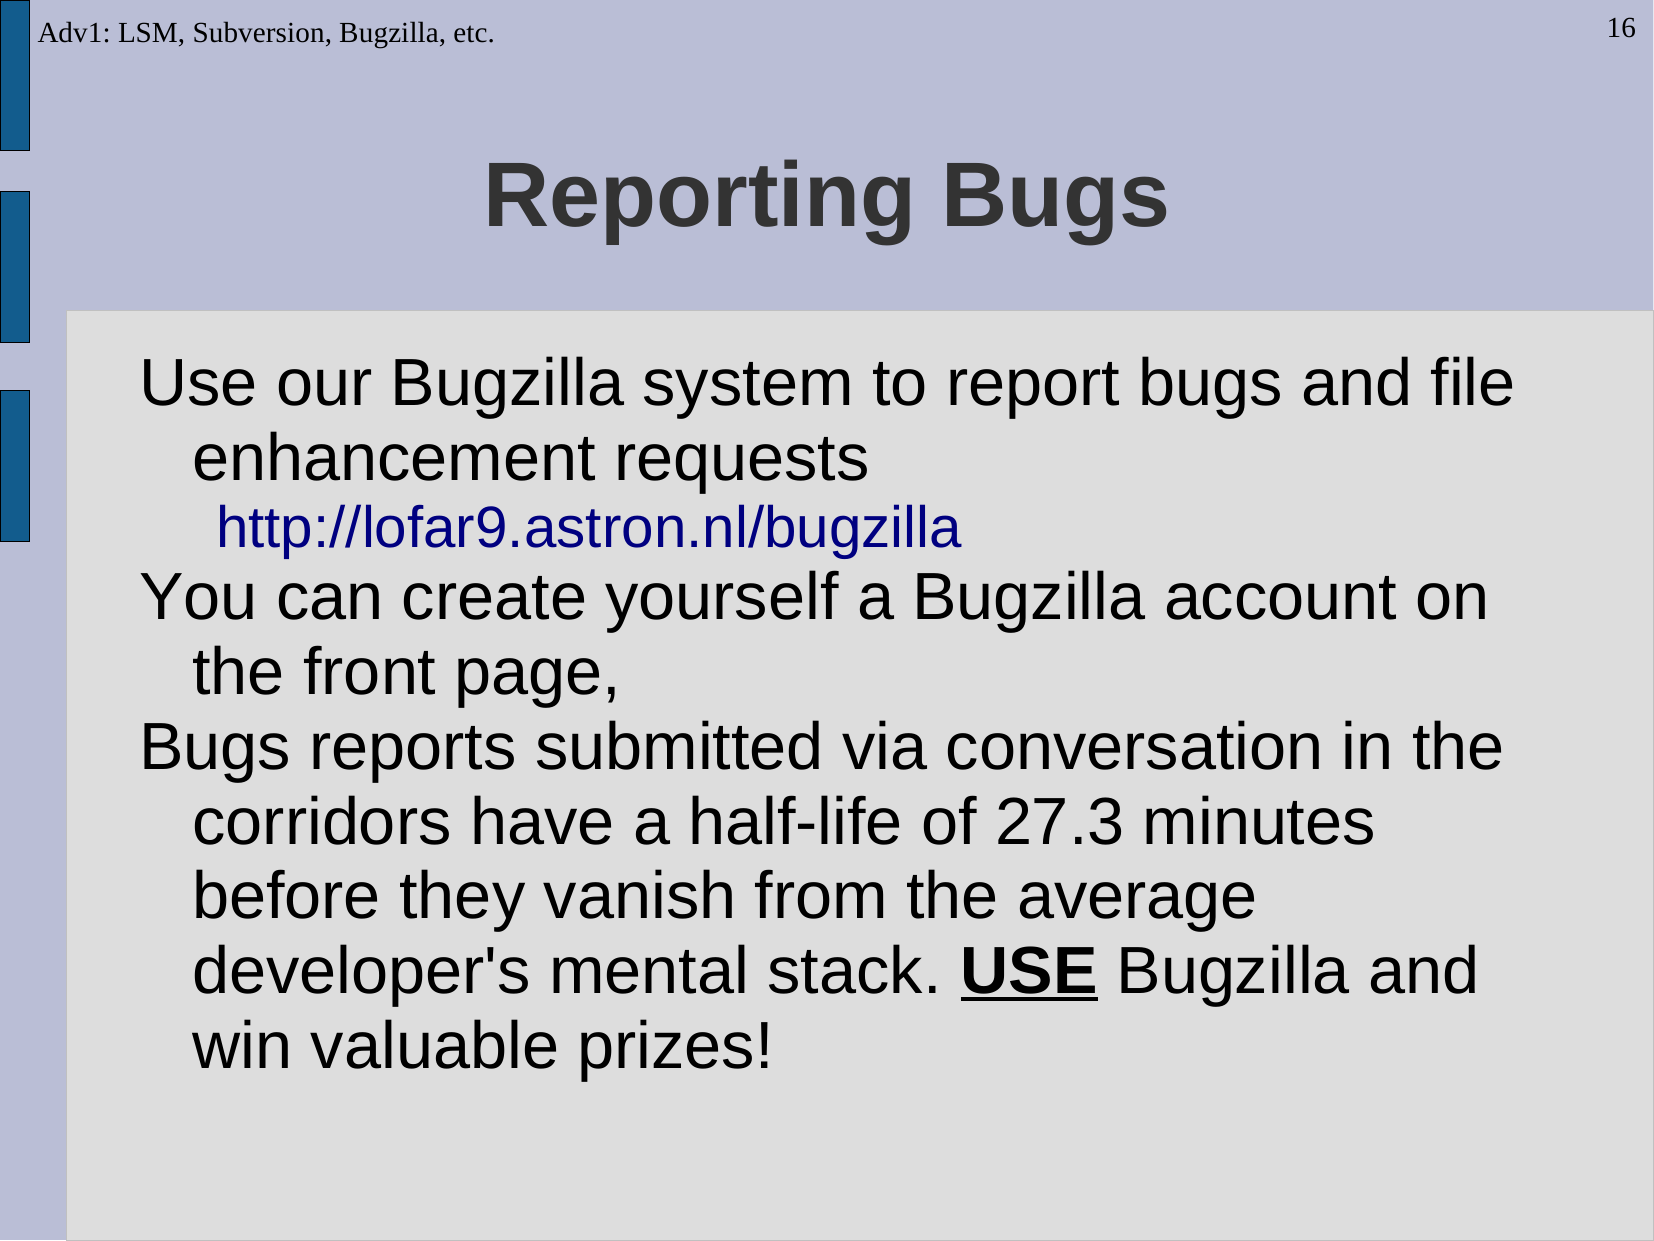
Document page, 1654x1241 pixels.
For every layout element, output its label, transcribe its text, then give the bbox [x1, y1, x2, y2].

list Use our Bugzilla system to report bugs and file enhancement requests http://lofar9.astron.nl/bugzilla You can create yourself a Bugzilla account on the front page, Bugs reports submitted via conversation in the corridors have a half-life of 27.3 minutes before they vanish from the average developer's mental stack. USE Bugzilla and win valuable prizes! [121, 344, 1534, 1127]
title Reporting Bugs [121, 91, 1534, 299]
